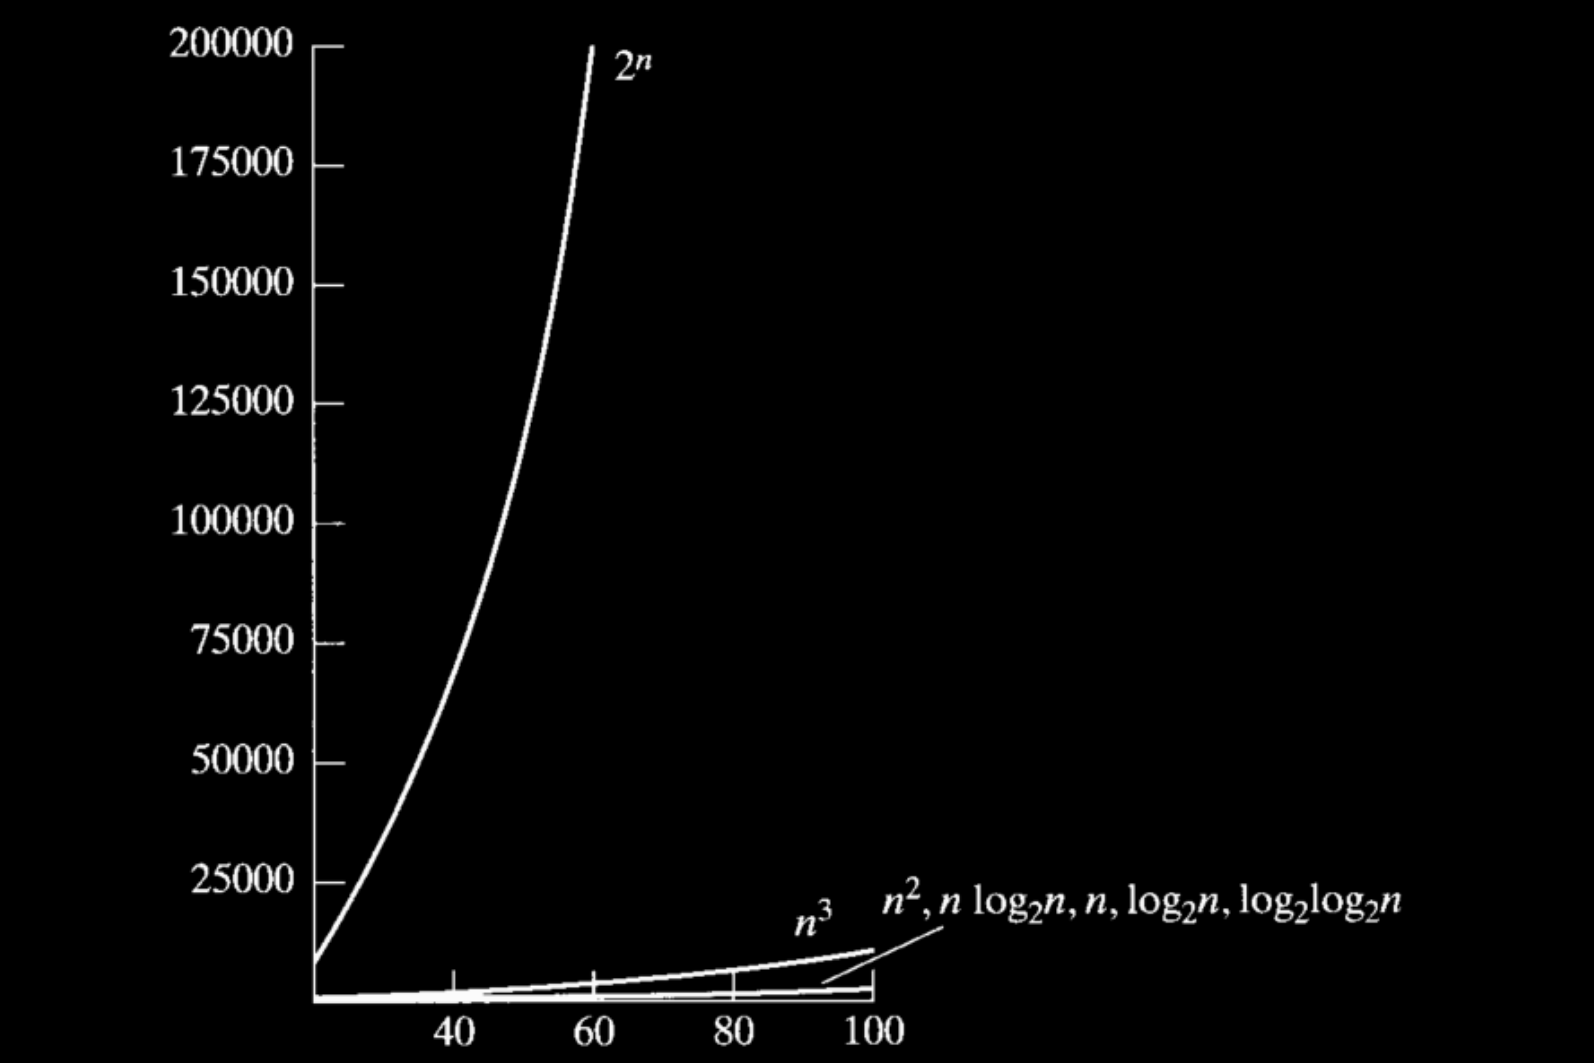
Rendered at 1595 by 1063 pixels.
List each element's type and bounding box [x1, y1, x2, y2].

picture [147, 0, 1439, 1063]
